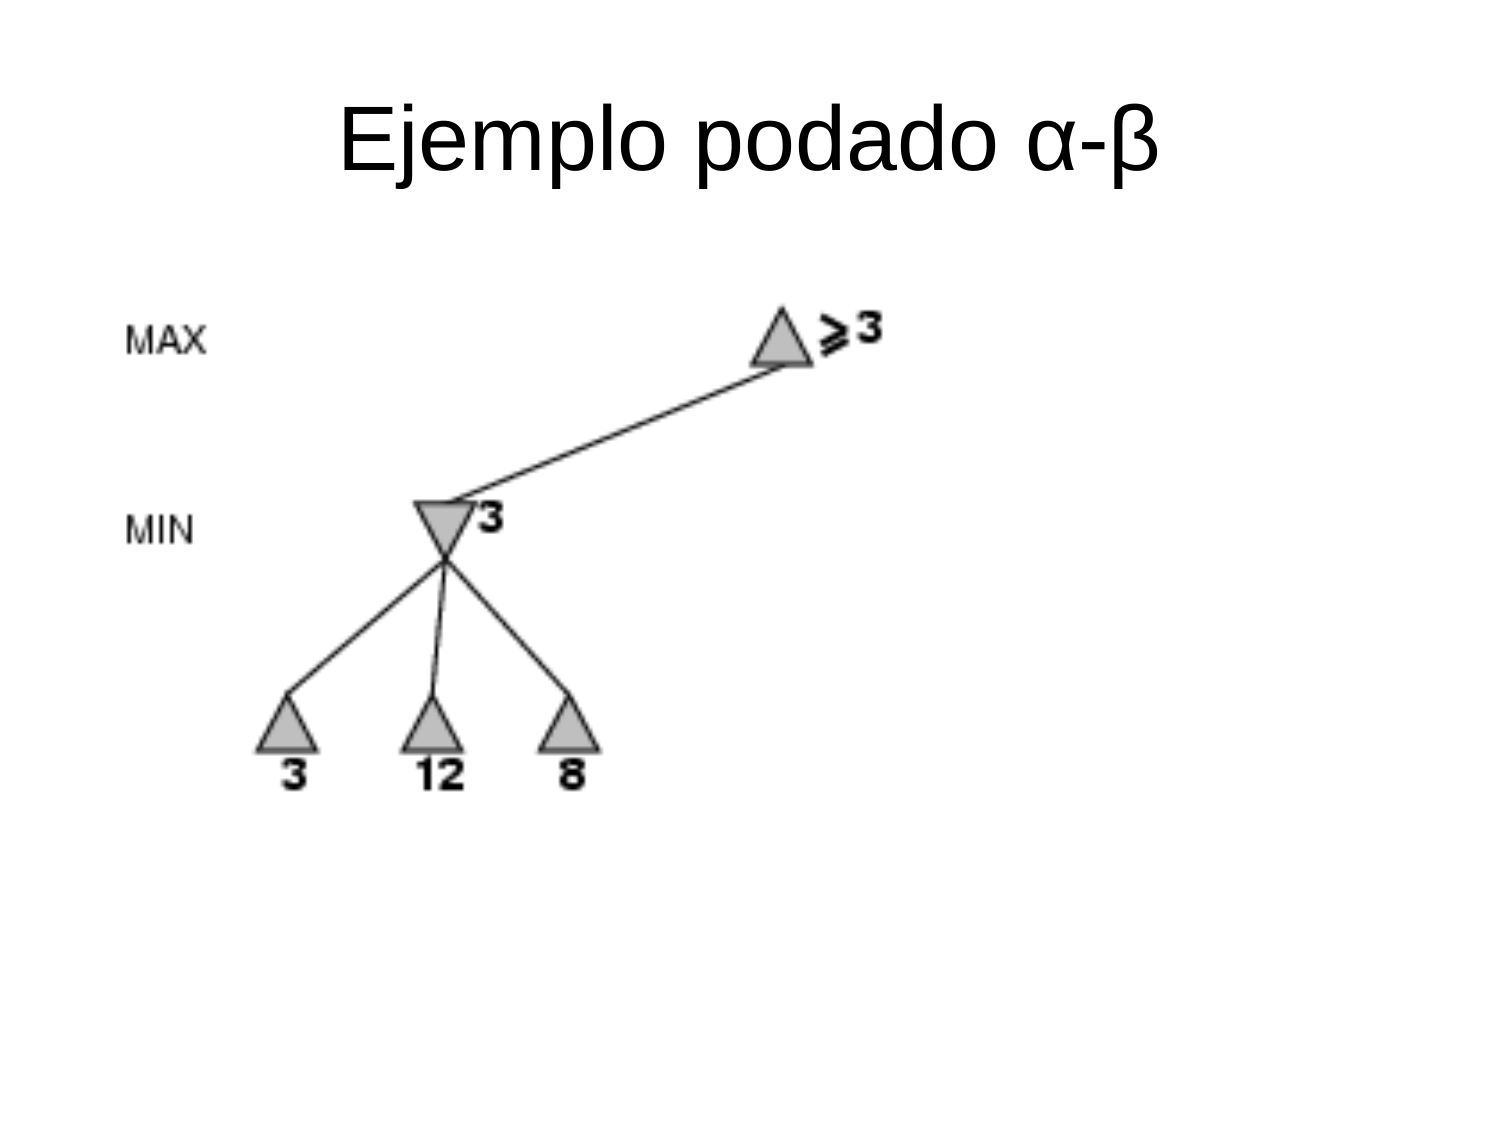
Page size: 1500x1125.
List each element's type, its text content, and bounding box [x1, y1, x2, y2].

picture [75, 262, 1426, 881]
title Ejemplo podado α-β [75, 45, 1426, 233]
